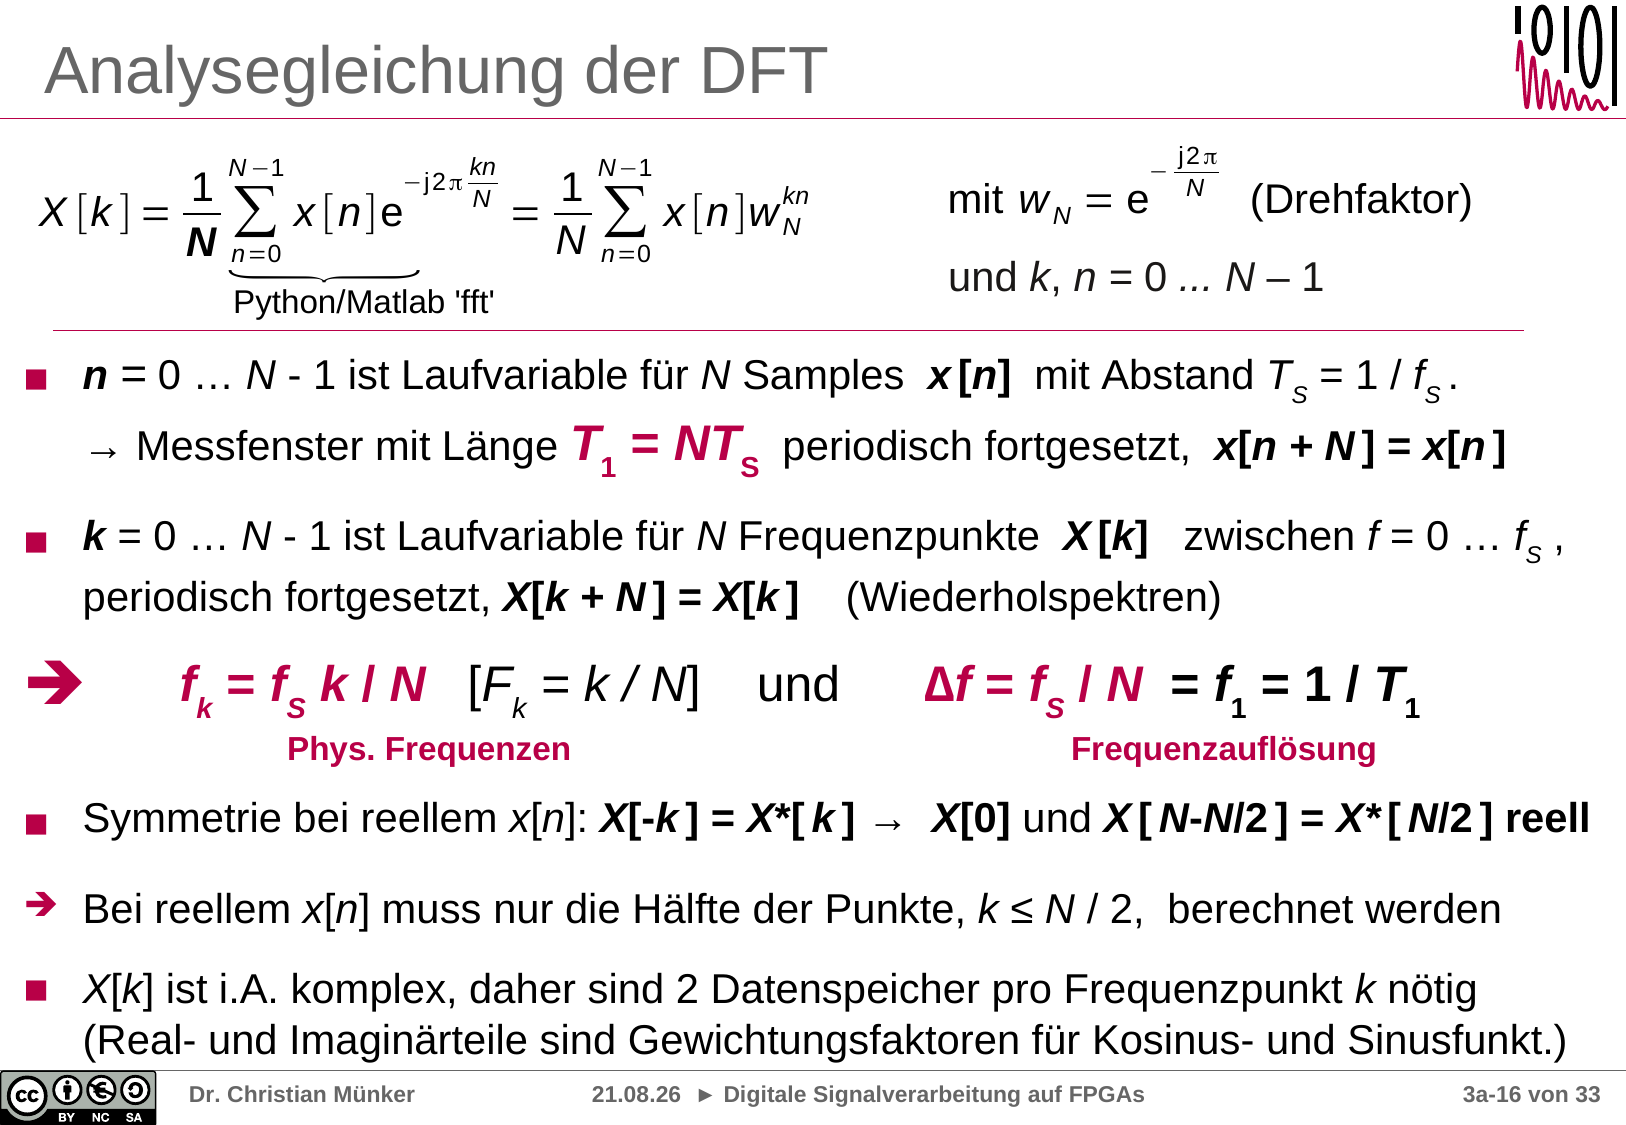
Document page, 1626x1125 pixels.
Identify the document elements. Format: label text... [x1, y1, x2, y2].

picture [1511, 0, 1624, 113]
title Analysegleichung der DFT [44, 17, 1495, 130]
text_box Frequenzauflösung [1021, 726, 1427, 774]
chart [29, 153, 817, 322]
chart [941, 142, 1481, 231]
text_box Phys. Frequenzen [226, 726, 632, 774]
text_box und k, n = 0 ... N – 1 [933, 246, 1359, 308]
list n = 0 … N - 1 ist Laufvariable für N Samples x [n] mit Abstand TS = 1 / fS . → Messfenster mit Länge T1 = NTS periodisch fortgesetzt, x[n + N ] = x[n ] k = 0 … N - 1 ist Laufvariable für N Frequenzpunkte X [k] zwischen f = 0 … fS , periodisch fortgesetzt, X[k + N ] = X[k ] (Wiederholspektren) fk = fS k / N [Fk = k / N] und ∆f = fS / N = f1 = 1 / T1 Symmetrie bei reellem x[n]: X[-k ] = X*[ k ] → X[0] und X [ N-N/2 ] = X* [ N/2 ] reell Bei reellem x[n] muss nur die Hälfte der Punkte, k ≤ N / 2, berechnet werden X[k] ist i.A. komplex, daher sind 2 Datenspeicher pro Frequenzpunkt k nötig (Real- und Imaginärteile sind Gewichtungsfaktoren für Kosinus- und Sinusfunkt.) [23, 342, 1605, 1065]
